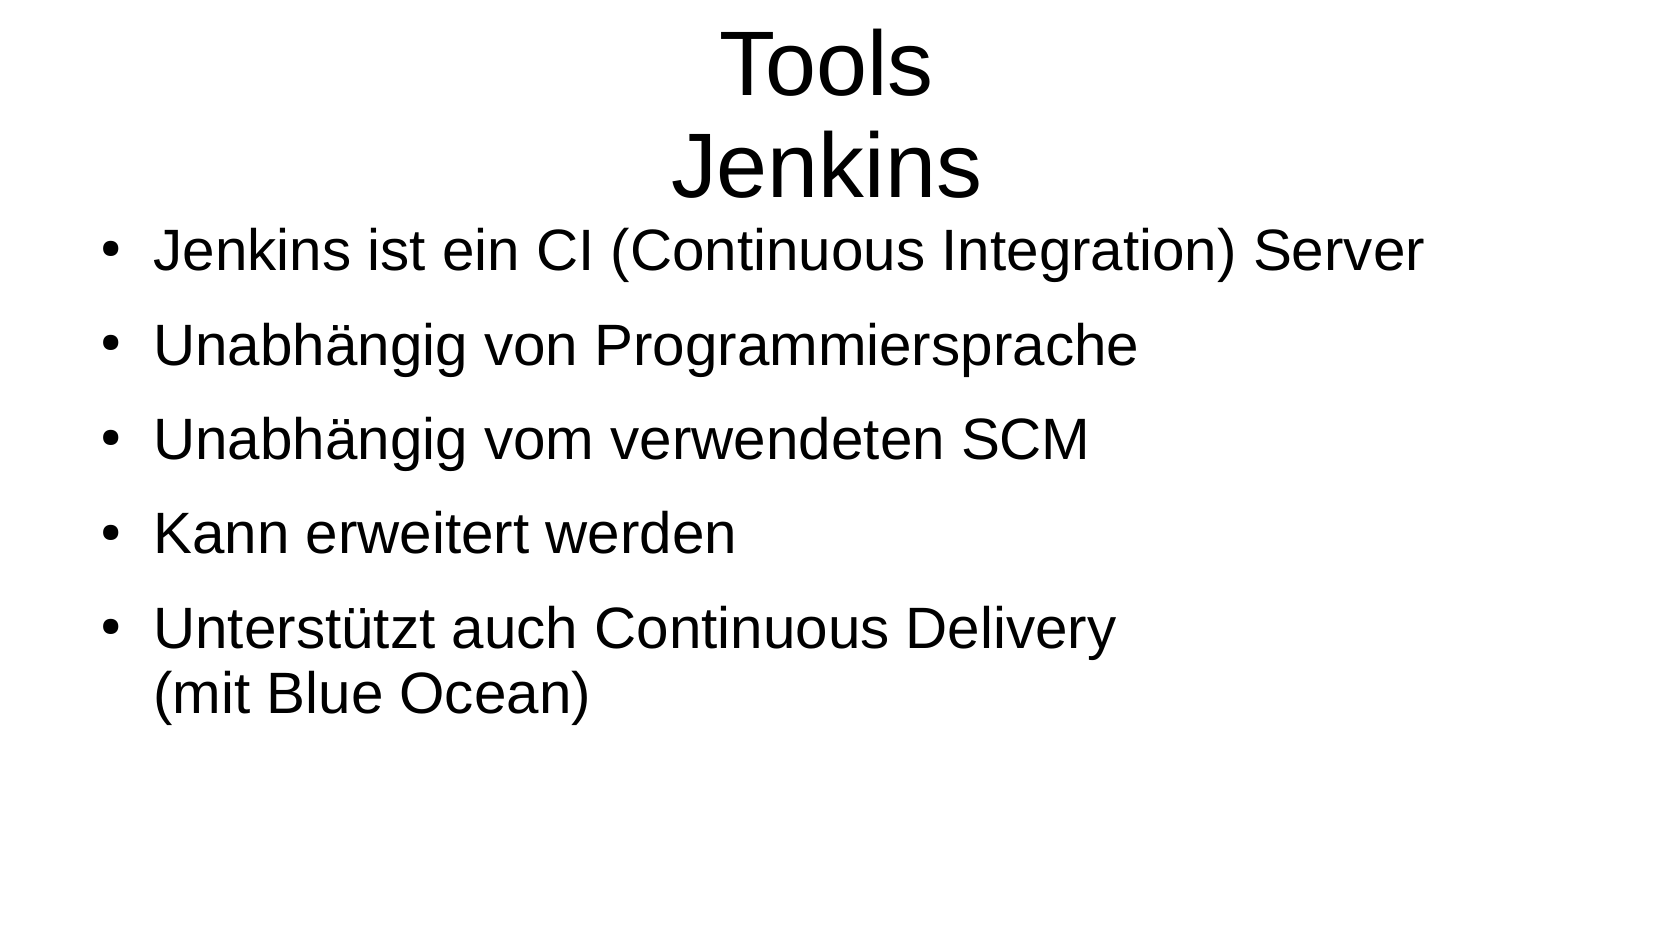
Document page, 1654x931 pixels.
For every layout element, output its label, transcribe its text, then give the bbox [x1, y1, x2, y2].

title Tools Jenkins [82, 12, 1571, 217]
list Jenkins ist ein CI (Continuous Integration) Server Unabhängig von Programmiersprache Unabhängig vom verwendeten SCM Kann erweitert werden Unterstützt auch Continuous Delivery (mit Blue Ocean) [82, 217, 1571, 758]
